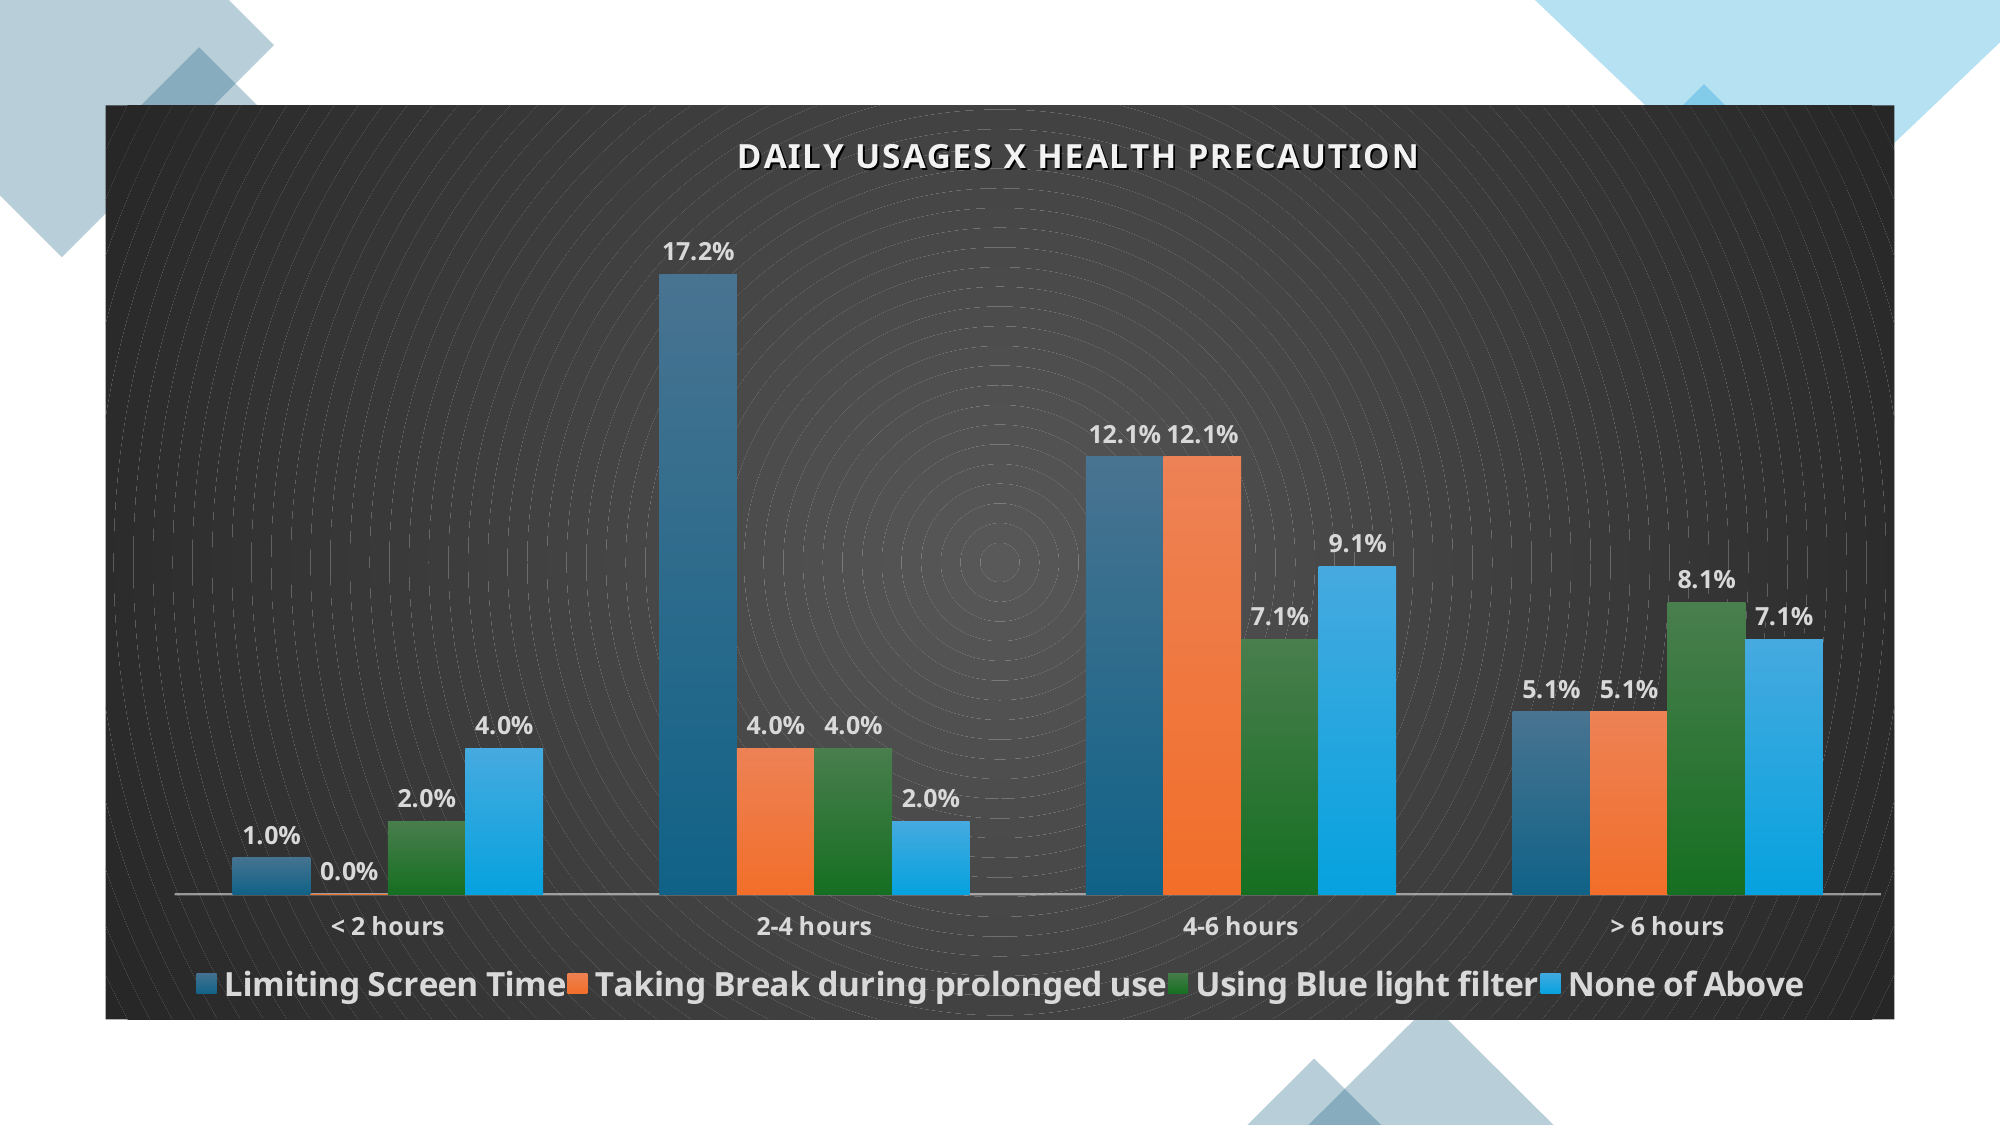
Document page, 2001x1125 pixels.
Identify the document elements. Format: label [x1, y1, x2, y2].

text_box [0, 0, 2000, 1125]
chart [105, 105, 1895, 1020]
